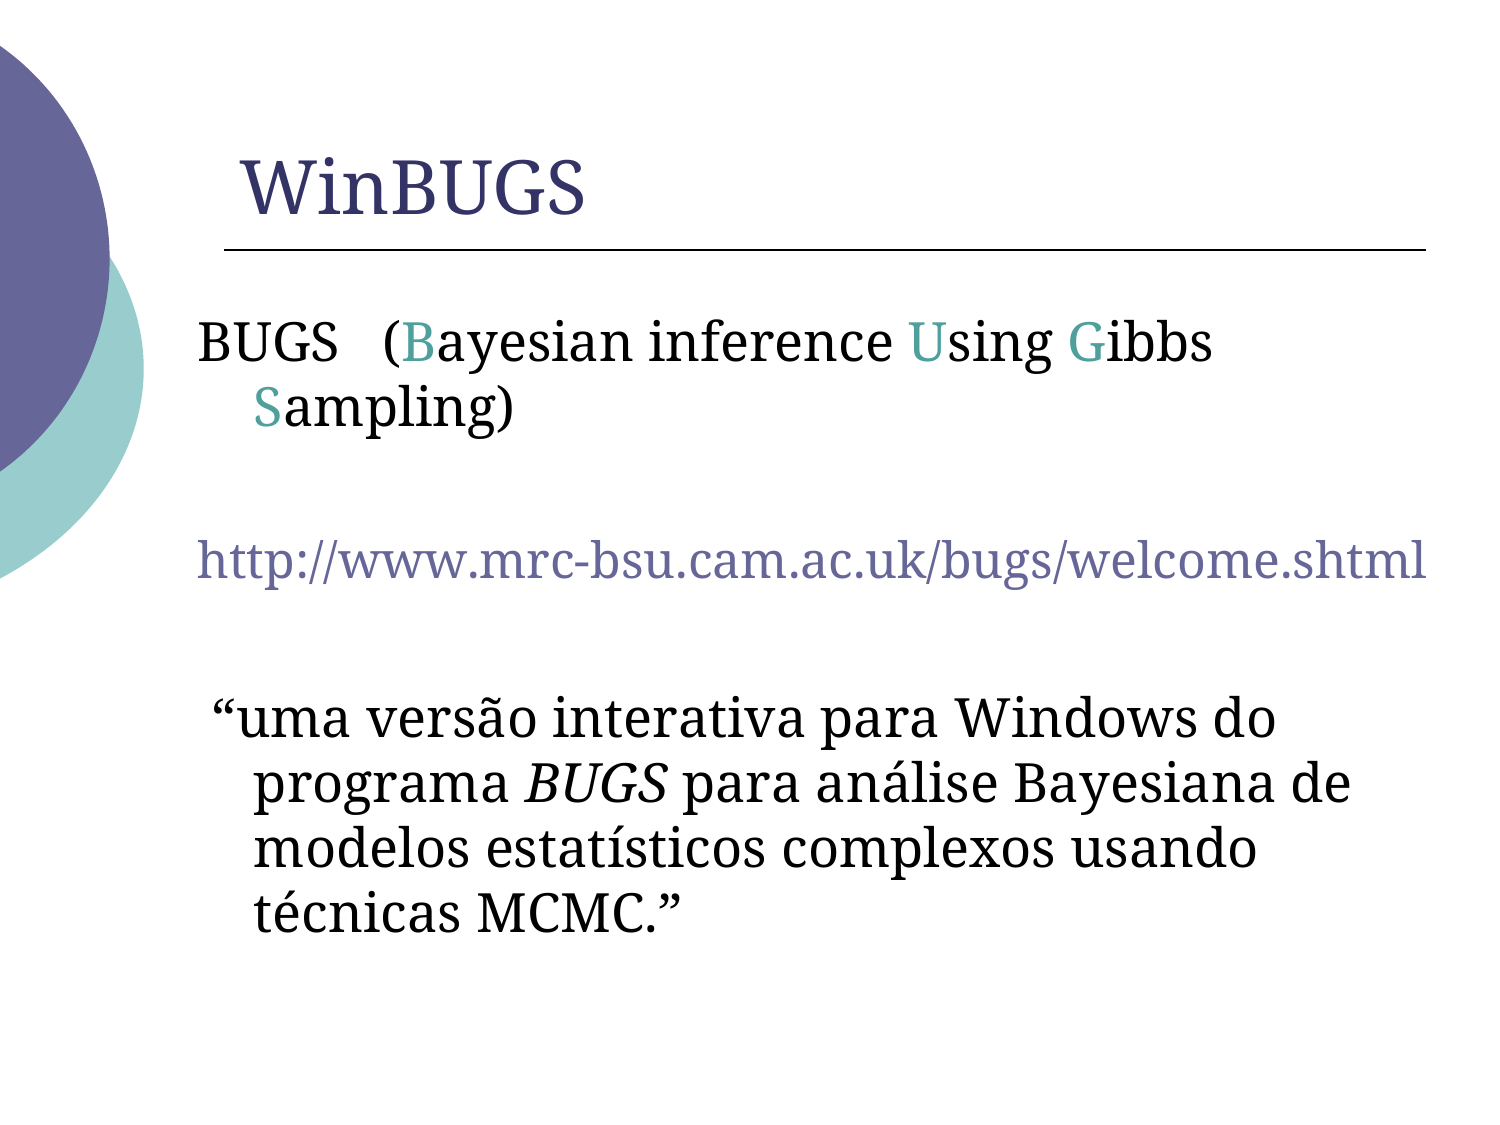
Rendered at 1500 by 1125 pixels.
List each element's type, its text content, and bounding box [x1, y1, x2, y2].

title WinBUGS [224, 49, 1425, 237]
list BUGS (Bayesian inference Using Gibbs Sampling) http://www.mrc-bsu.cam.ac.uk/bugs/welcome.shtml “uma versão interativa para Windows do programa BUGS para análise Bayesiana de modelos estatísticos complexos usando técnicas MCMC.” [183, 299, 1459, 975]
